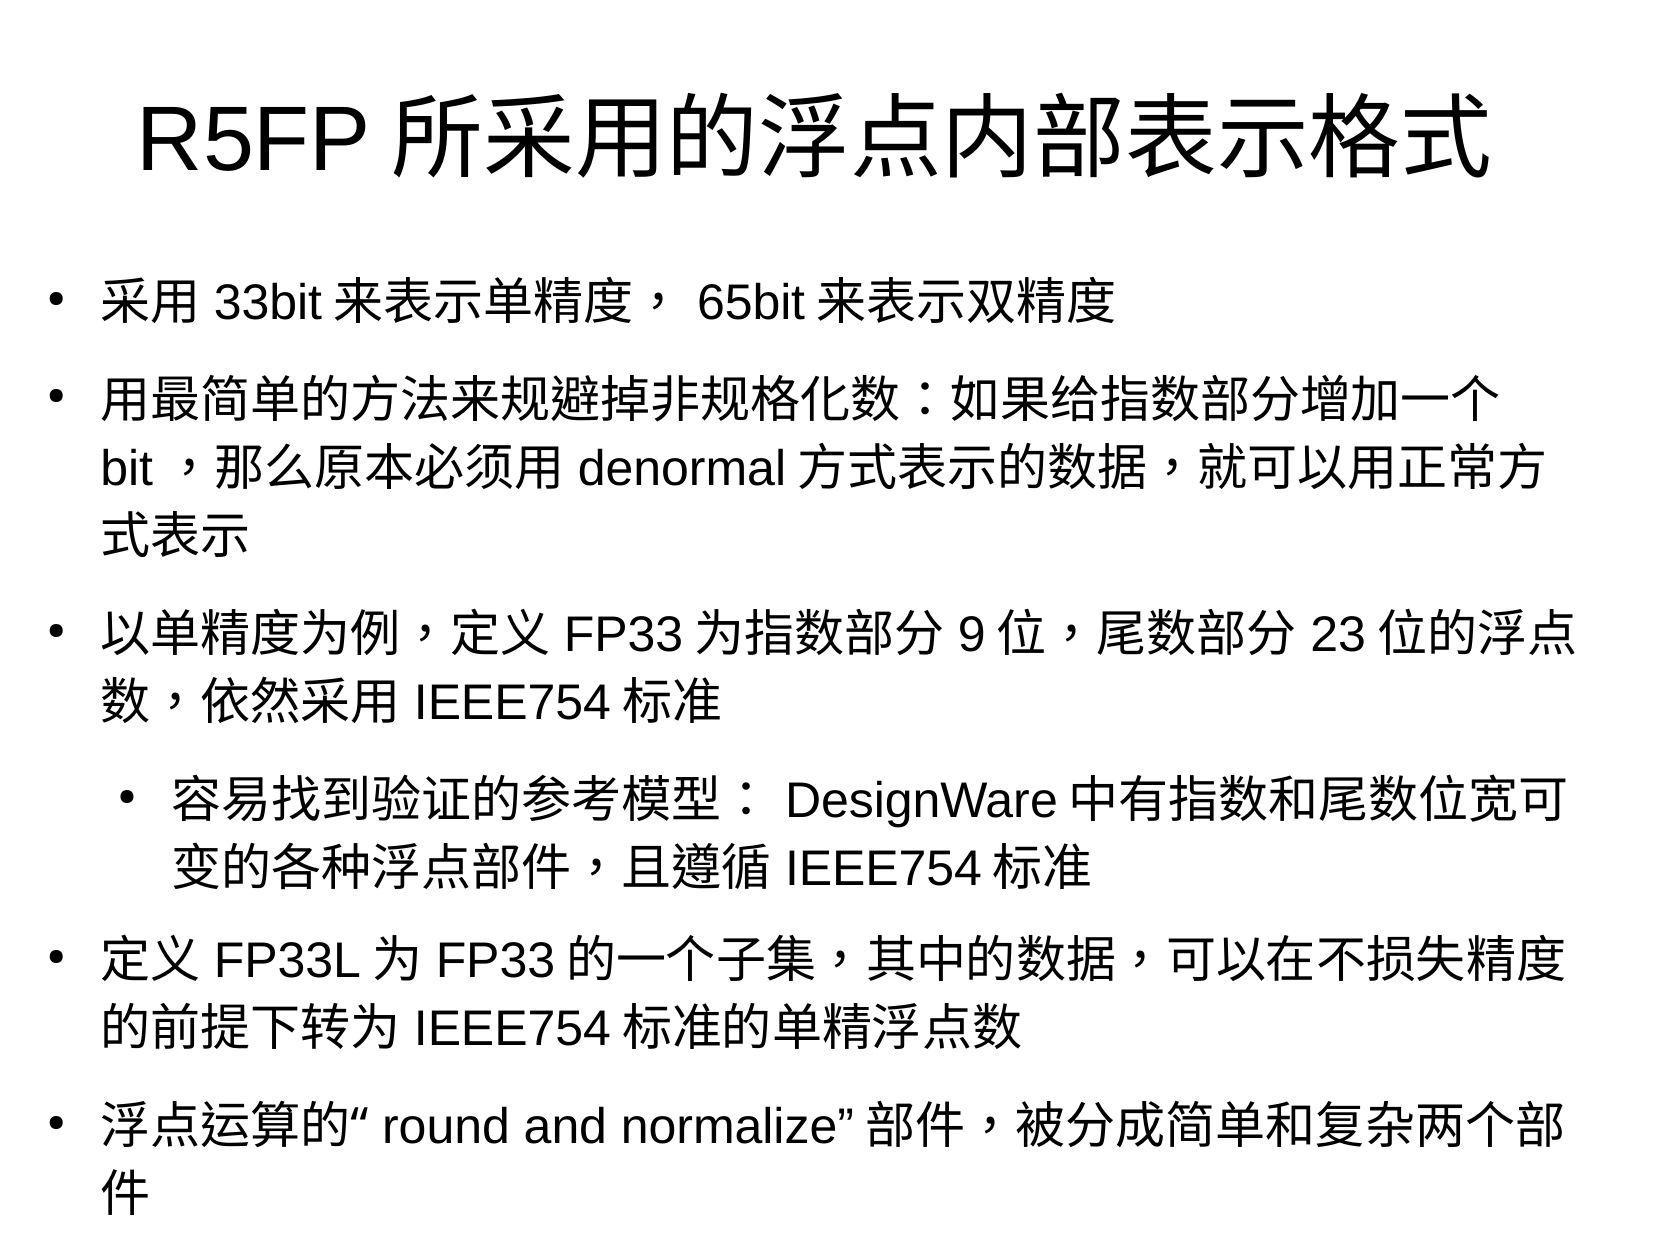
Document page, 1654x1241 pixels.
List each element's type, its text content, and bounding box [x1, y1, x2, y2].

list 采用33bit来表示单精度，65bit来表示双精度 用最简单的方法来规避掉非规格化数：如果给指数部分增加一个bit，那么原本必须用denormal方式表示的数据，就可以用正常方式表示 以单精度为例，定义FP33为指数部分9位，尾数部分23位的浮点数，依然采用IEEE754标准 容易找到验证的参考模型：DesignWare中有指数和尾数位宽可变的各种浮点部件，且遵循IEEE754标准 定义FP33L为FP33的一个子集，其中的数据，可以在不损失精度的前提下转为IEEE754标准的单精浮点数 浮点运算的“round and normalize”部件，被分成简单和复杂两个部件 如果可以很轻易的确定运算结果属于FP33L，则被送入简单部件 否则，送入复杂部件 [29, 265, 1595, 1138]
title R5FP所采用的浮点内部表示格式 [70, 31, 1559, 239]
